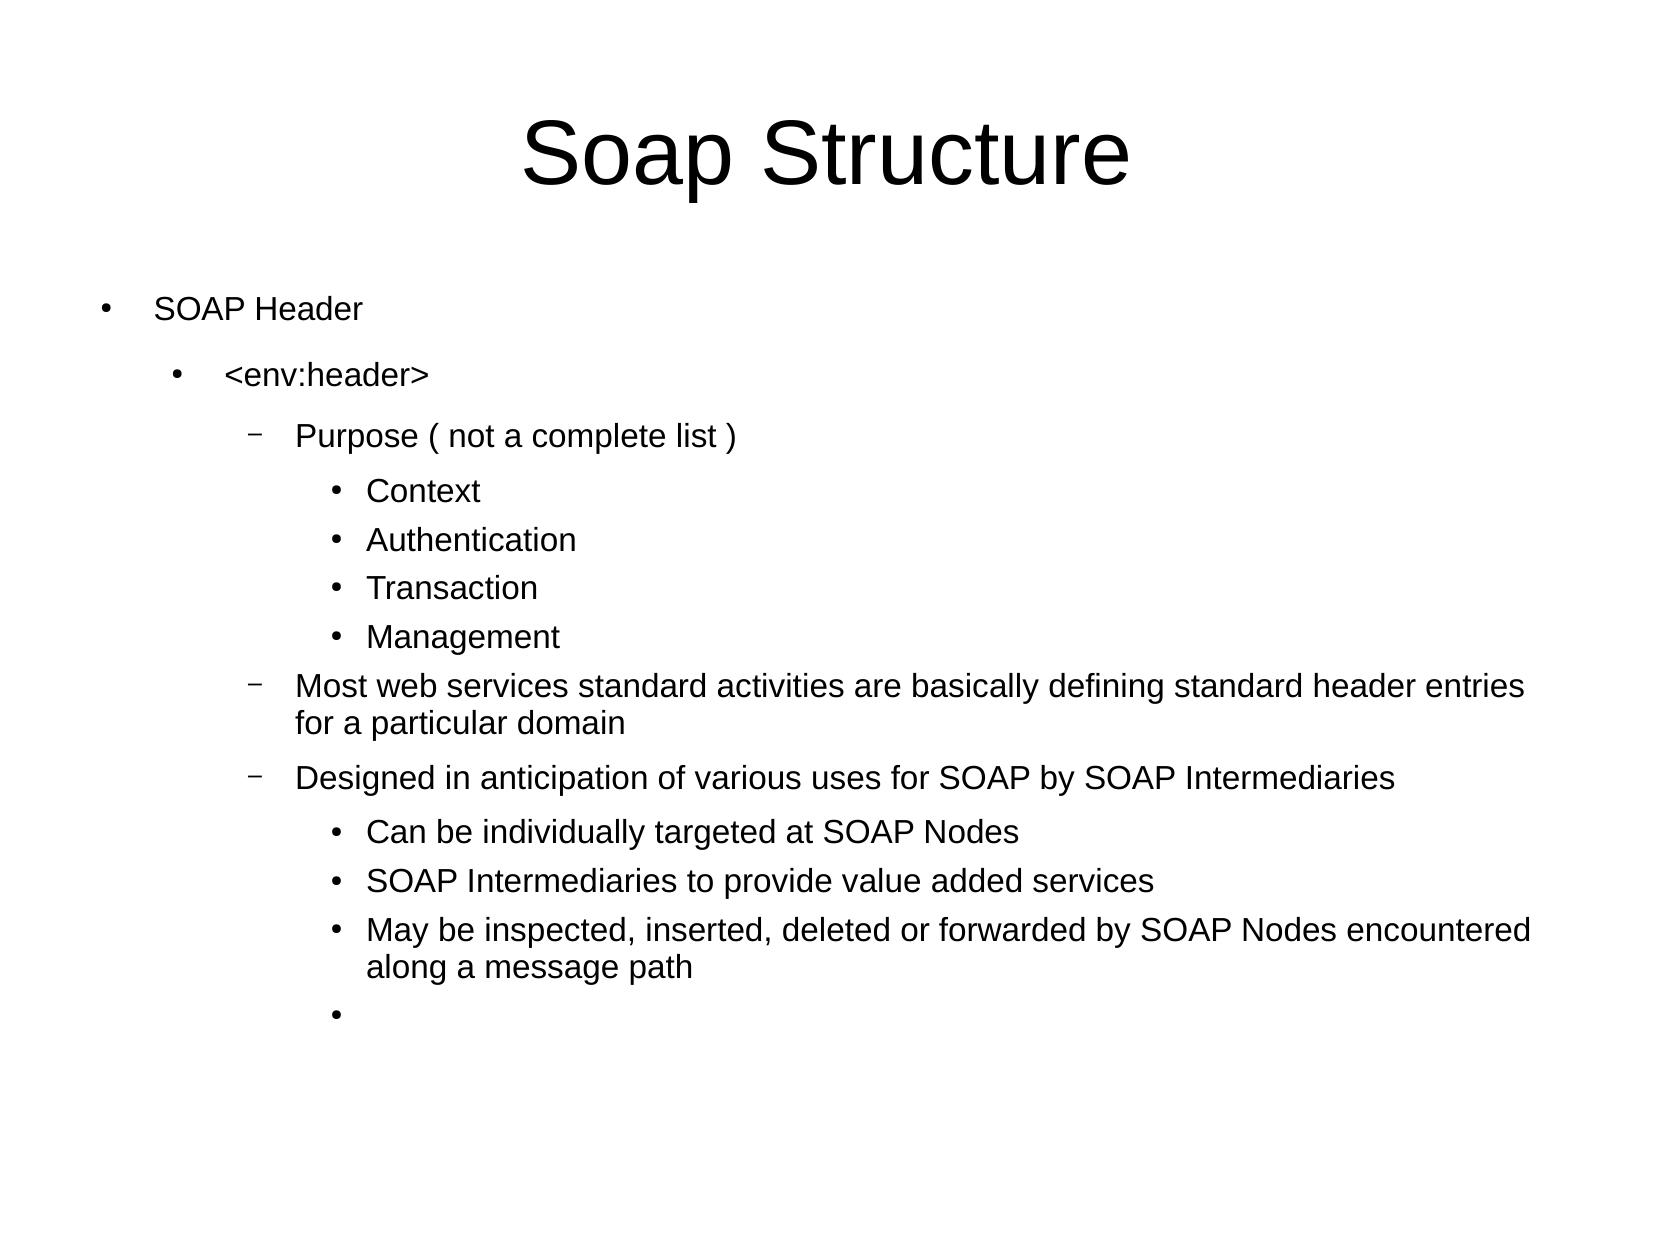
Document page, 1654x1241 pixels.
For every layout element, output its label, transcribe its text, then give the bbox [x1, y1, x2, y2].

title Soap Structure [82, 49, 1571, 257]
list SOAP Header <env:header> Purpose ( not a complete list ) Context Authentication Transaction Management Most web services standard activities are basically defining standard header entries for a particular domain Designed in anticipation of various uses for SOAP by SOAP Intermediaries Can be individually targeted at SOAP Nodes SOAP Intermediaries to provide value added services May be inspected, inserted, deleted or forwarded by SOAP Nodes encountered along a message path [82, 290, 1571, 1109]
